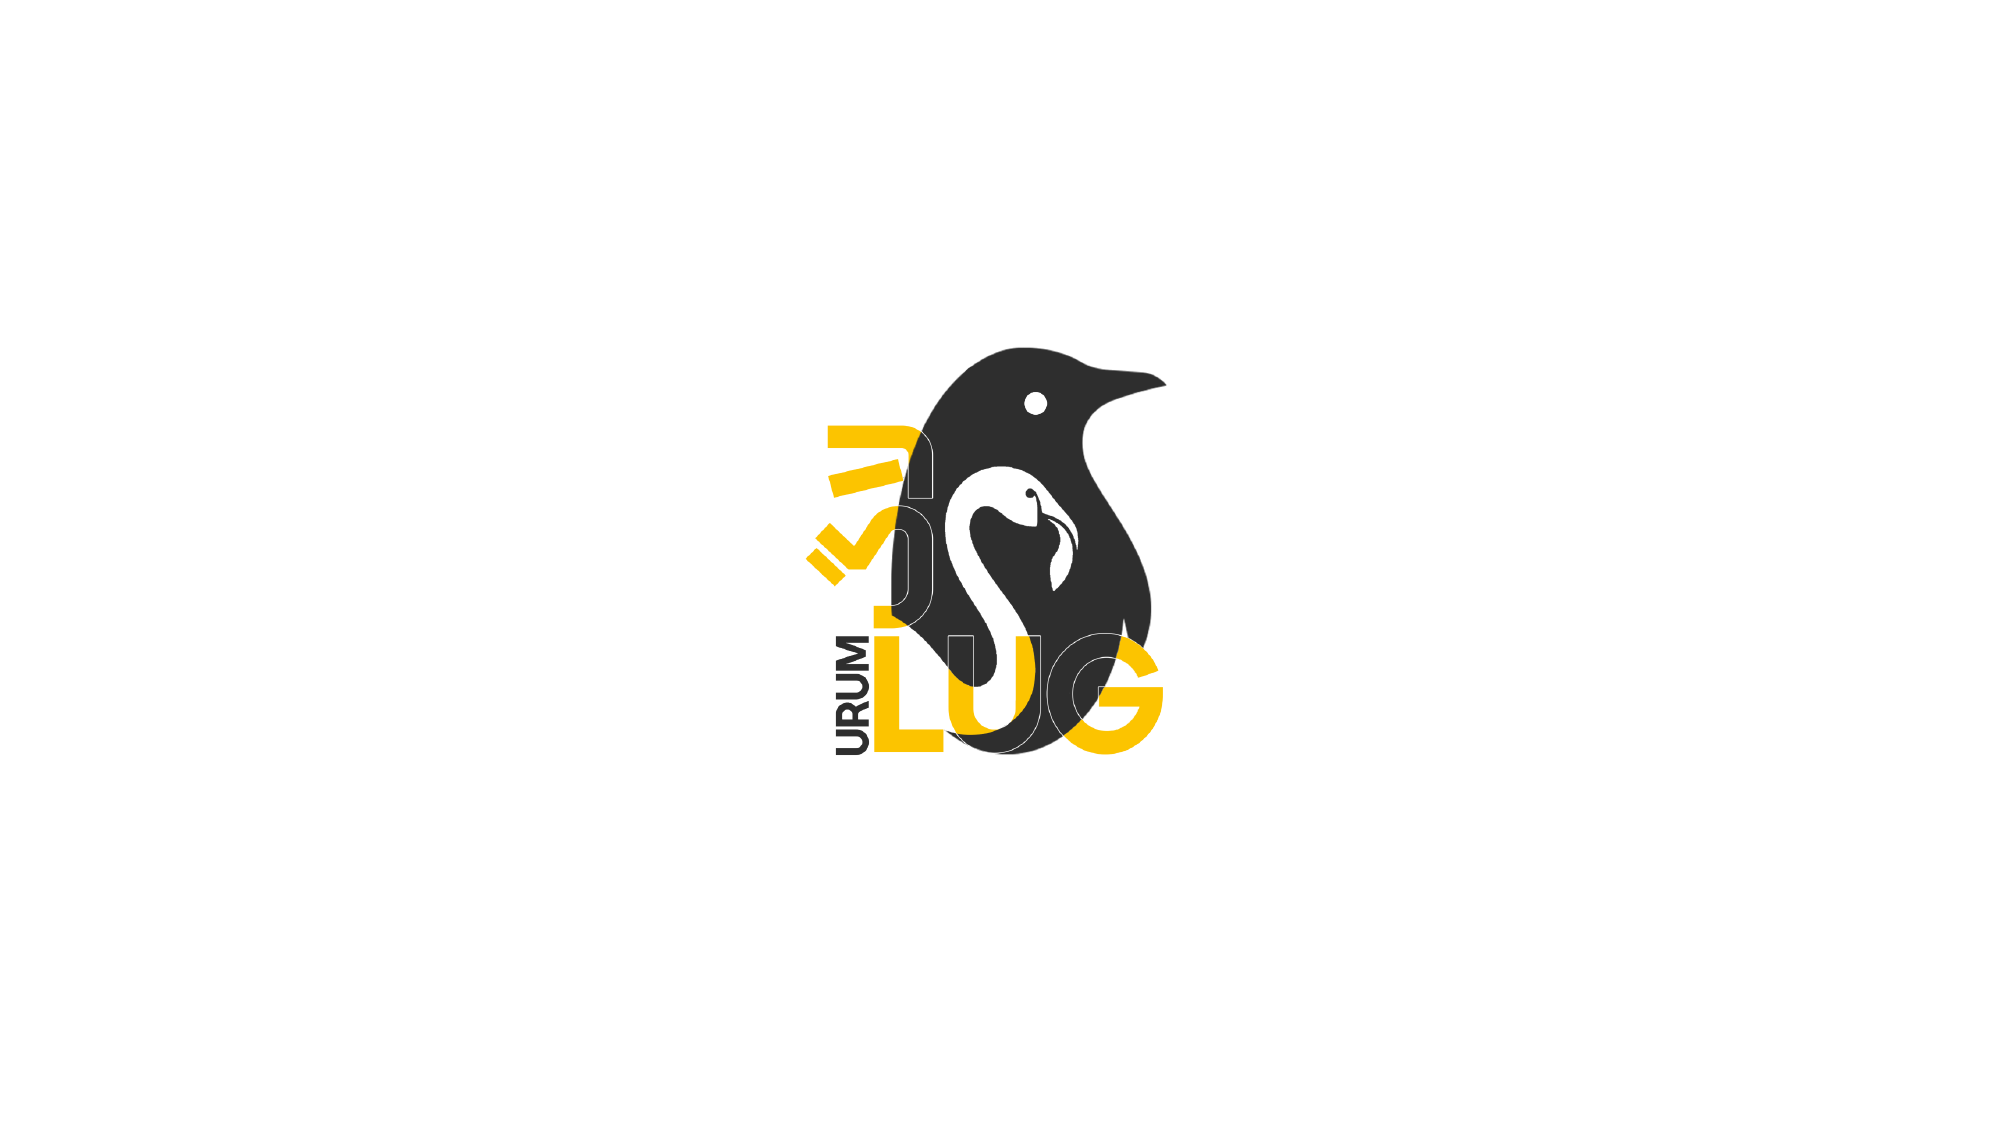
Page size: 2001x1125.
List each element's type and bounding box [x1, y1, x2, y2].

picture [769, 236, 1231, 889]
